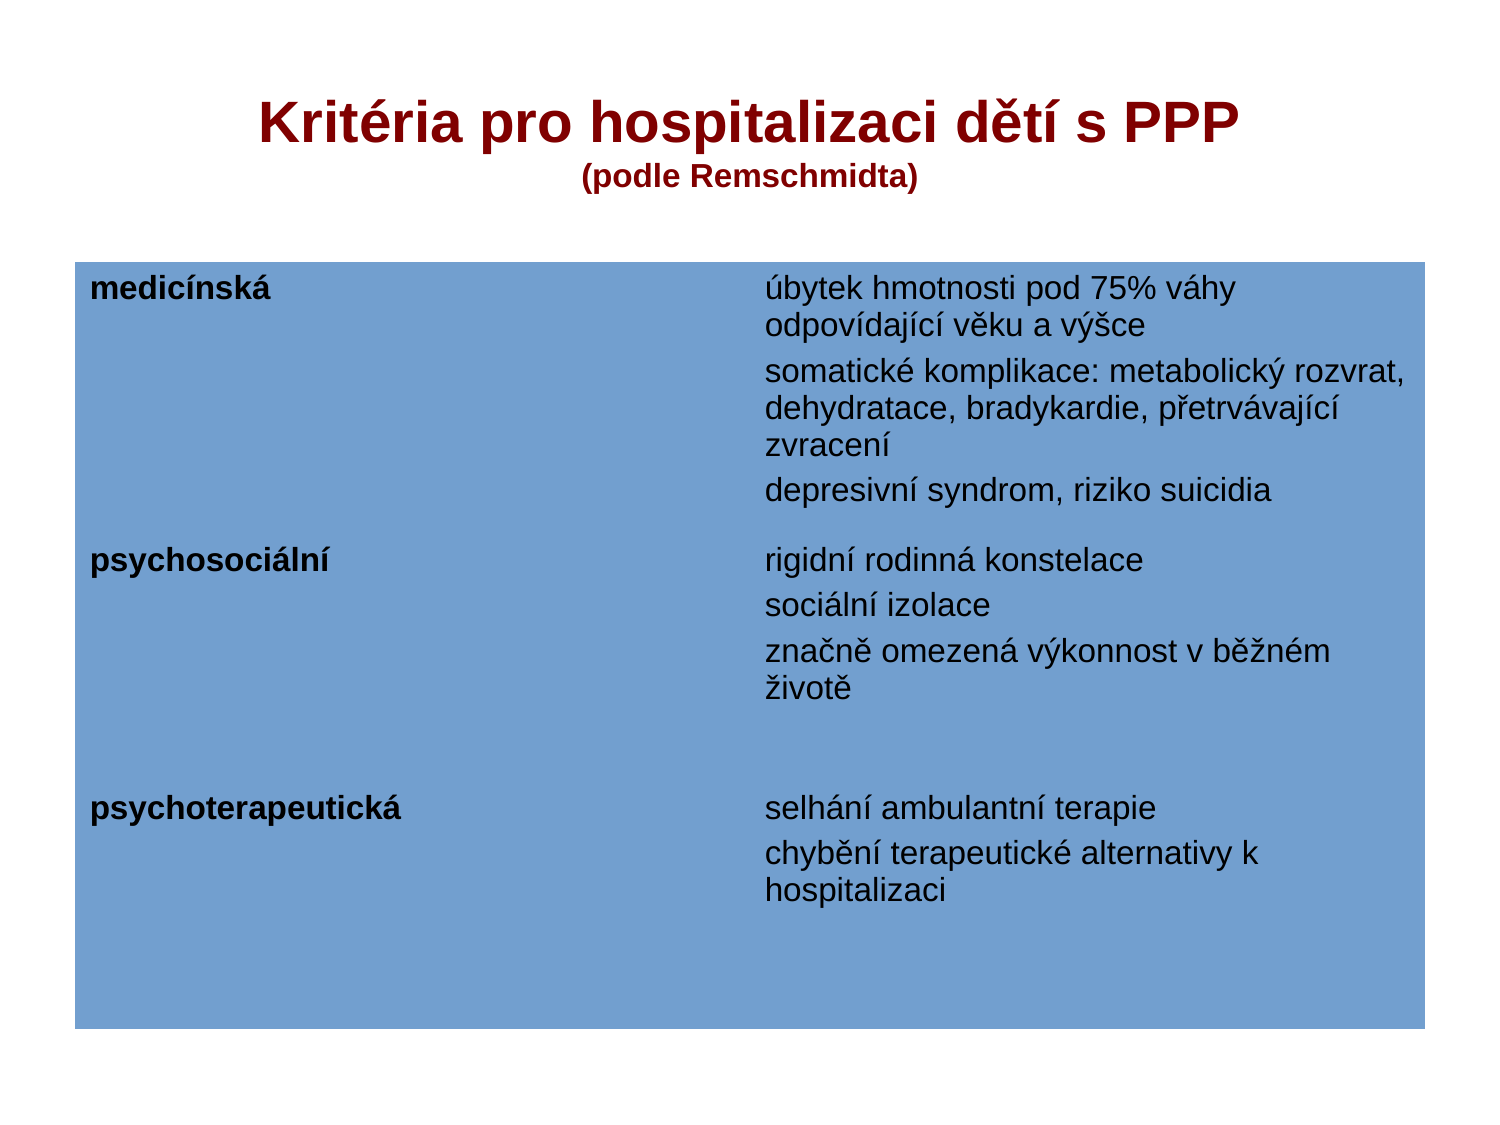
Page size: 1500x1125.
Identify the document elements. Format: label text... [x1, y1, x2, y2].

title Kritéria pro hospitalizaci dětí s PPP (podle Remschmidta) [75, 45, 1426, 233]
table_header medicínská [75, 262, 750, 534]
table_cell psychosociální [75, 534, 750, 782]
table_cell selhání ambulantní terapie chybění terapeutické alternativy k hospitalizaci [750, 782, 1425, 1029]
table_header úbytek hmotnosti pod 75% váhy odpovídající věku a výšce somatické komplikace: metabolický rozvrat, dehydratace, bradykardie, přetrvávající zvracení depresivní syndrom, riziko suicidia [750, 262, 1425, 534]
table_cell psychoterapeutická [75, 782, 750, 1029]
table_cell rigidní rodinná konstelace sociální izolace značně omezená výkonnost v běžném životě [750, 534, 1425, 782]
